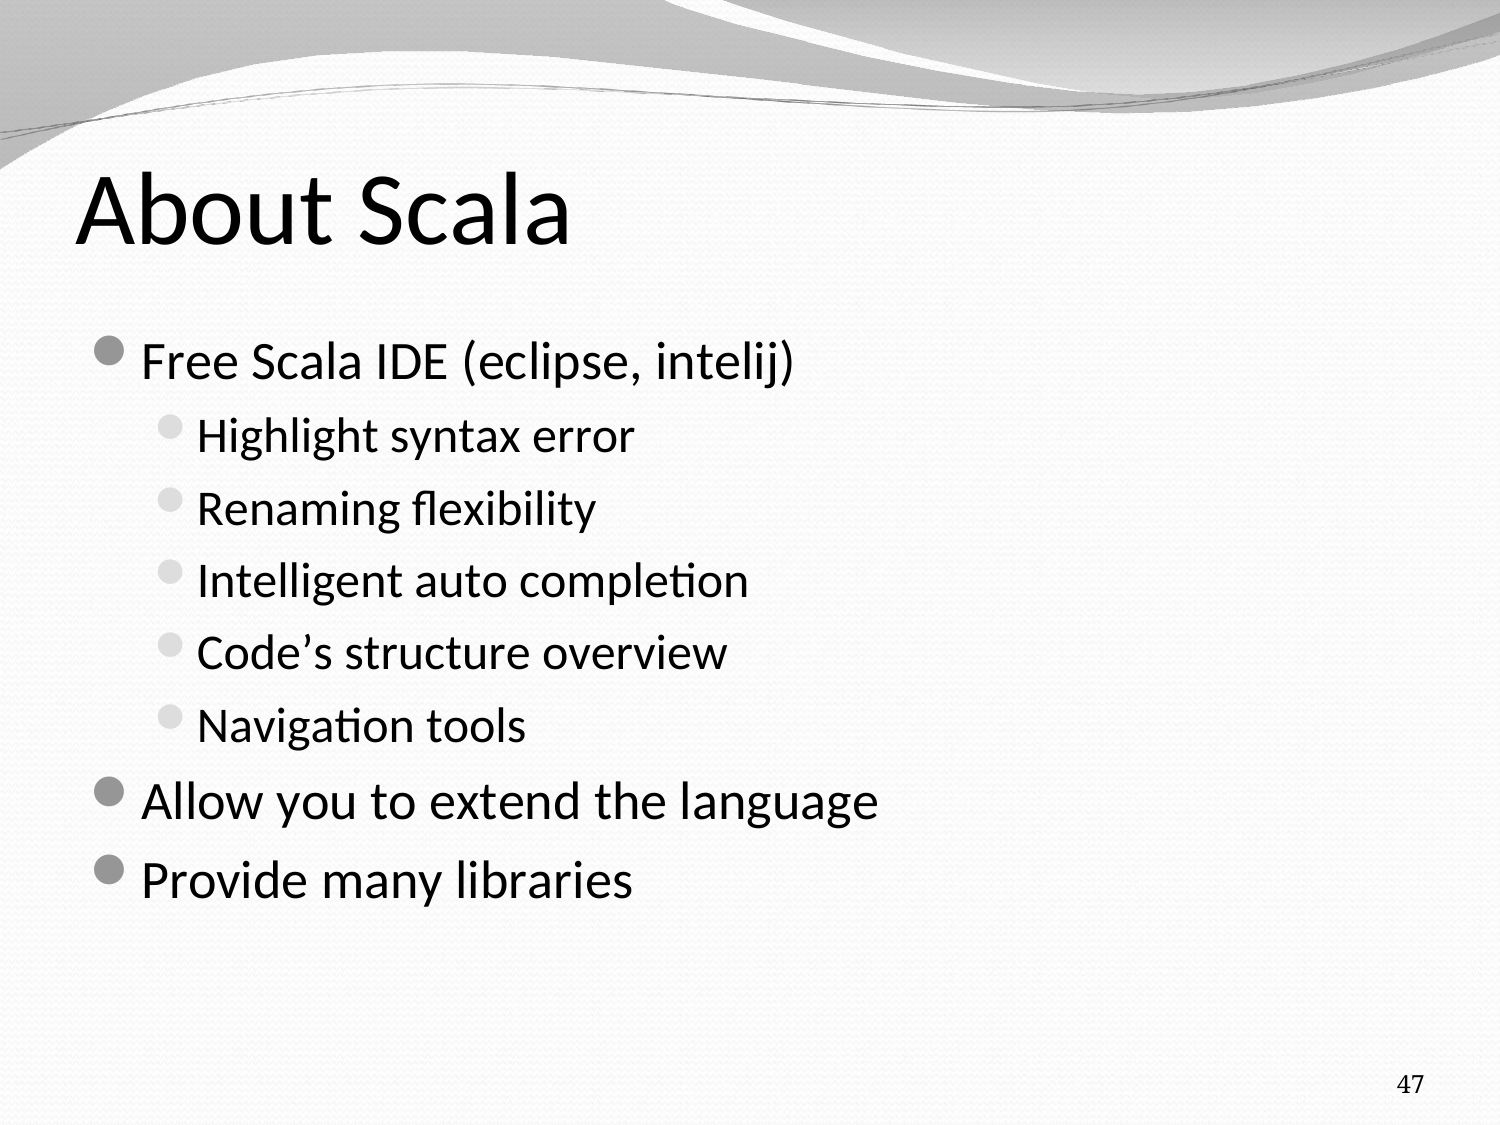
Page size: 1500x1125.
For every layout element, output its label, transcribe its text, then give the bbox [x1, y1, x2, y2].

list Free Scala IDE (eclipse, intelij) Highlight syntax error Renaming flexibility Intelligent auto completion Code’s structure overview Navigation tools Allow you to extend the language Provide many libraries [75, 317, 1426, 1038]
title About Scala [75, 78, 1471, 266]
picture [0, 0, 1500, 1125]
text_box <numéro> [1299, 1042, 1426, 1103]
